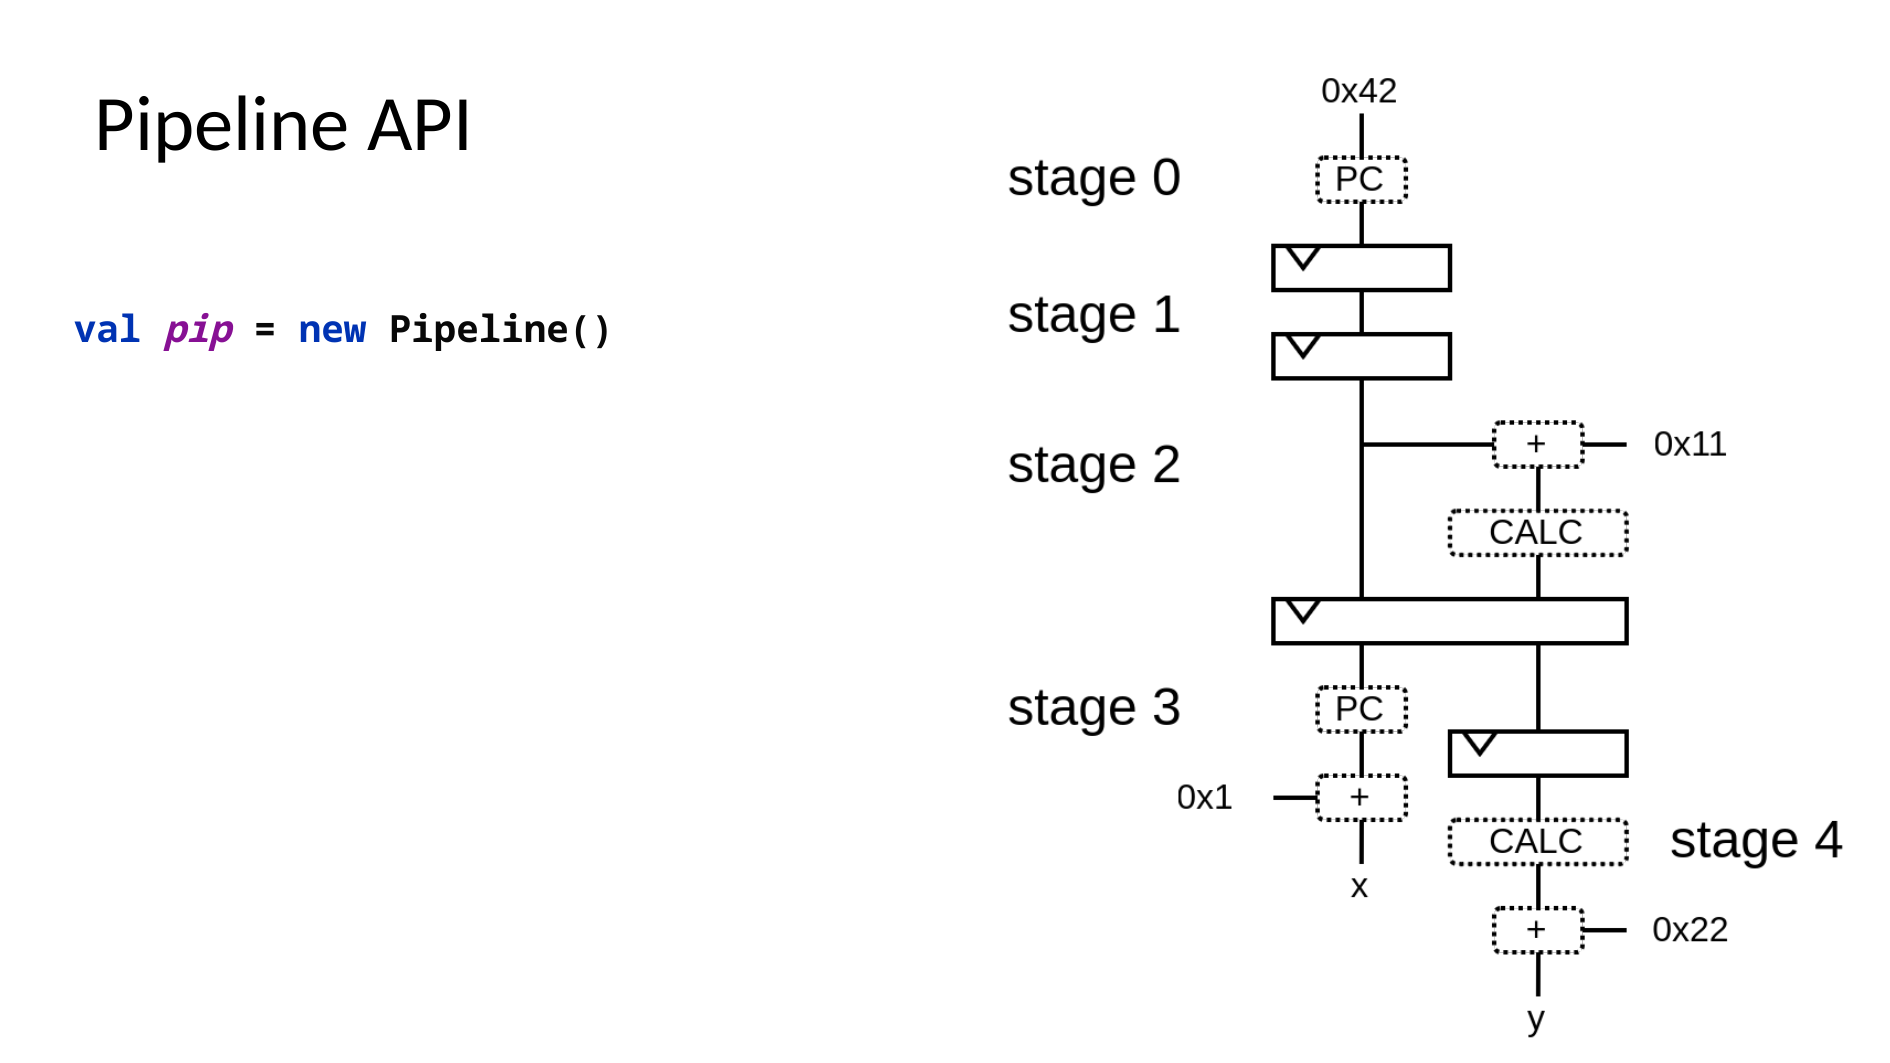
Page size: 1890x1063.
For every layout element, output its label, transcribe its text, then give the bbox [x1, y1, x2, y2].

text_box val pip = new Pipeline() [59, 295, 918, 1063]
picture [918, 23, 1890, 1063]
title Pipeline API [94, 42, 918, 220]
